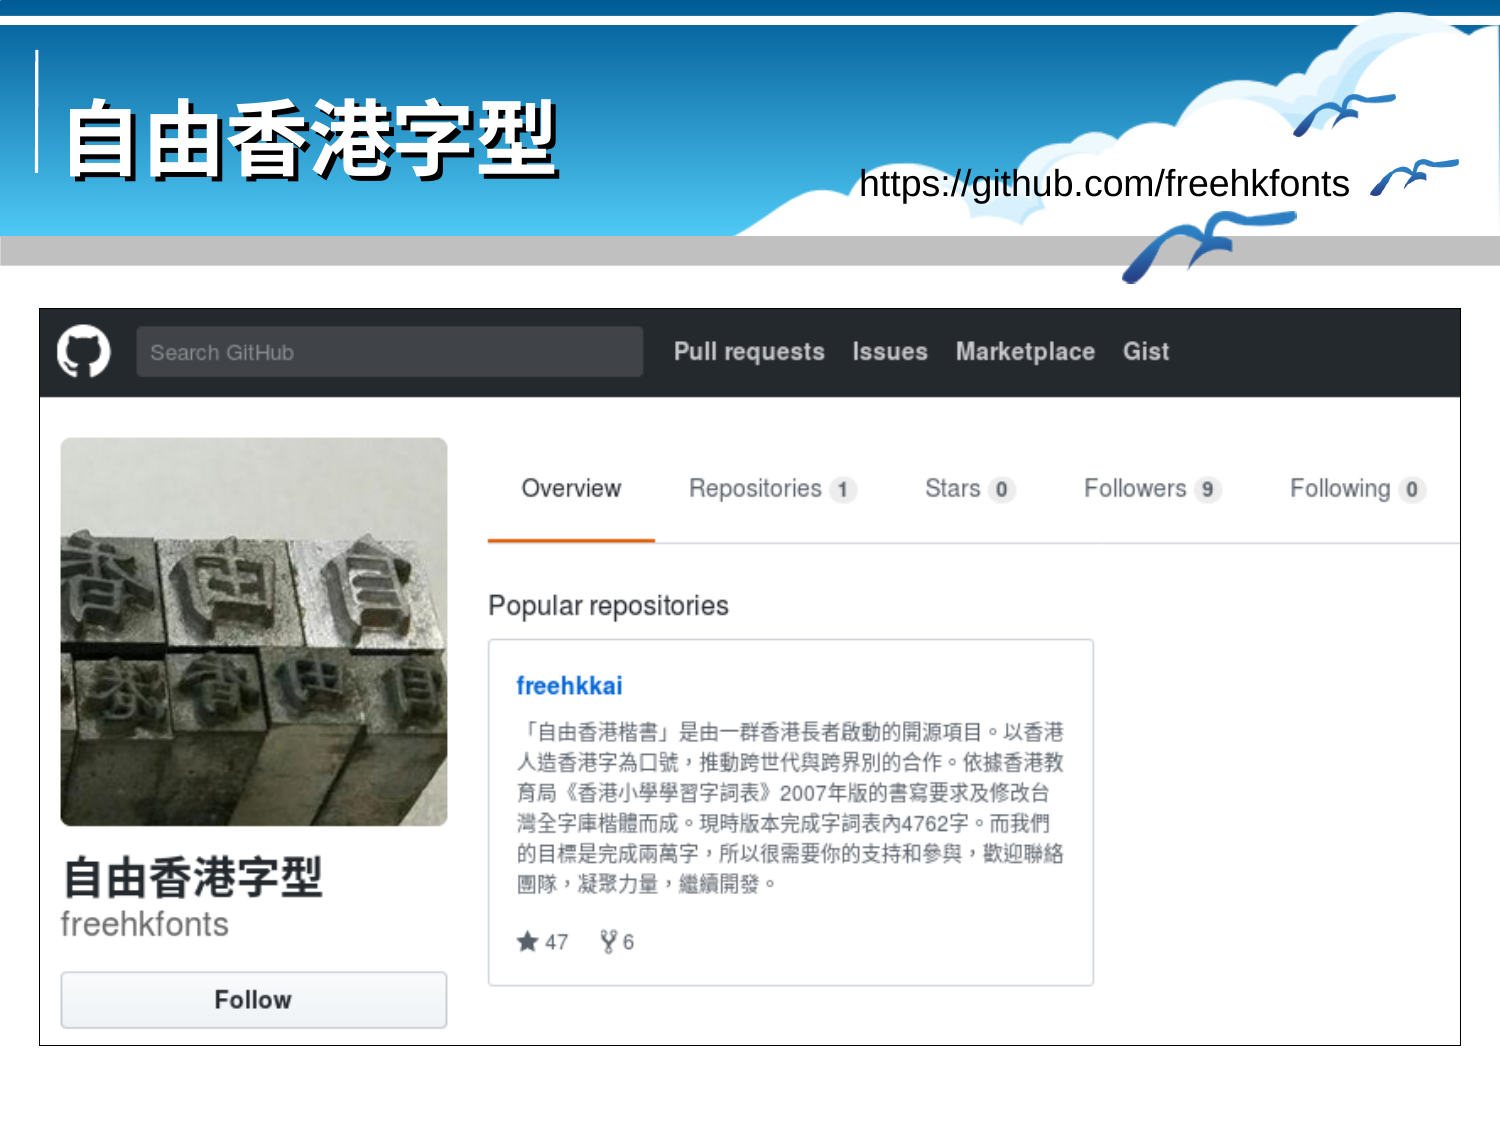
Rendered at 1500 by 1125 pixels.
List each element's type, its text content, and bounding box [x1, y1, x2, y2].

text_box https://github.com/freehkfonts [844, 158, 1388, 216]
picture [39, 308, 1461, 1046]
picture [730, 12, 1500, 284]
title 自由香港字型 [59, 86, 1465, 186]
